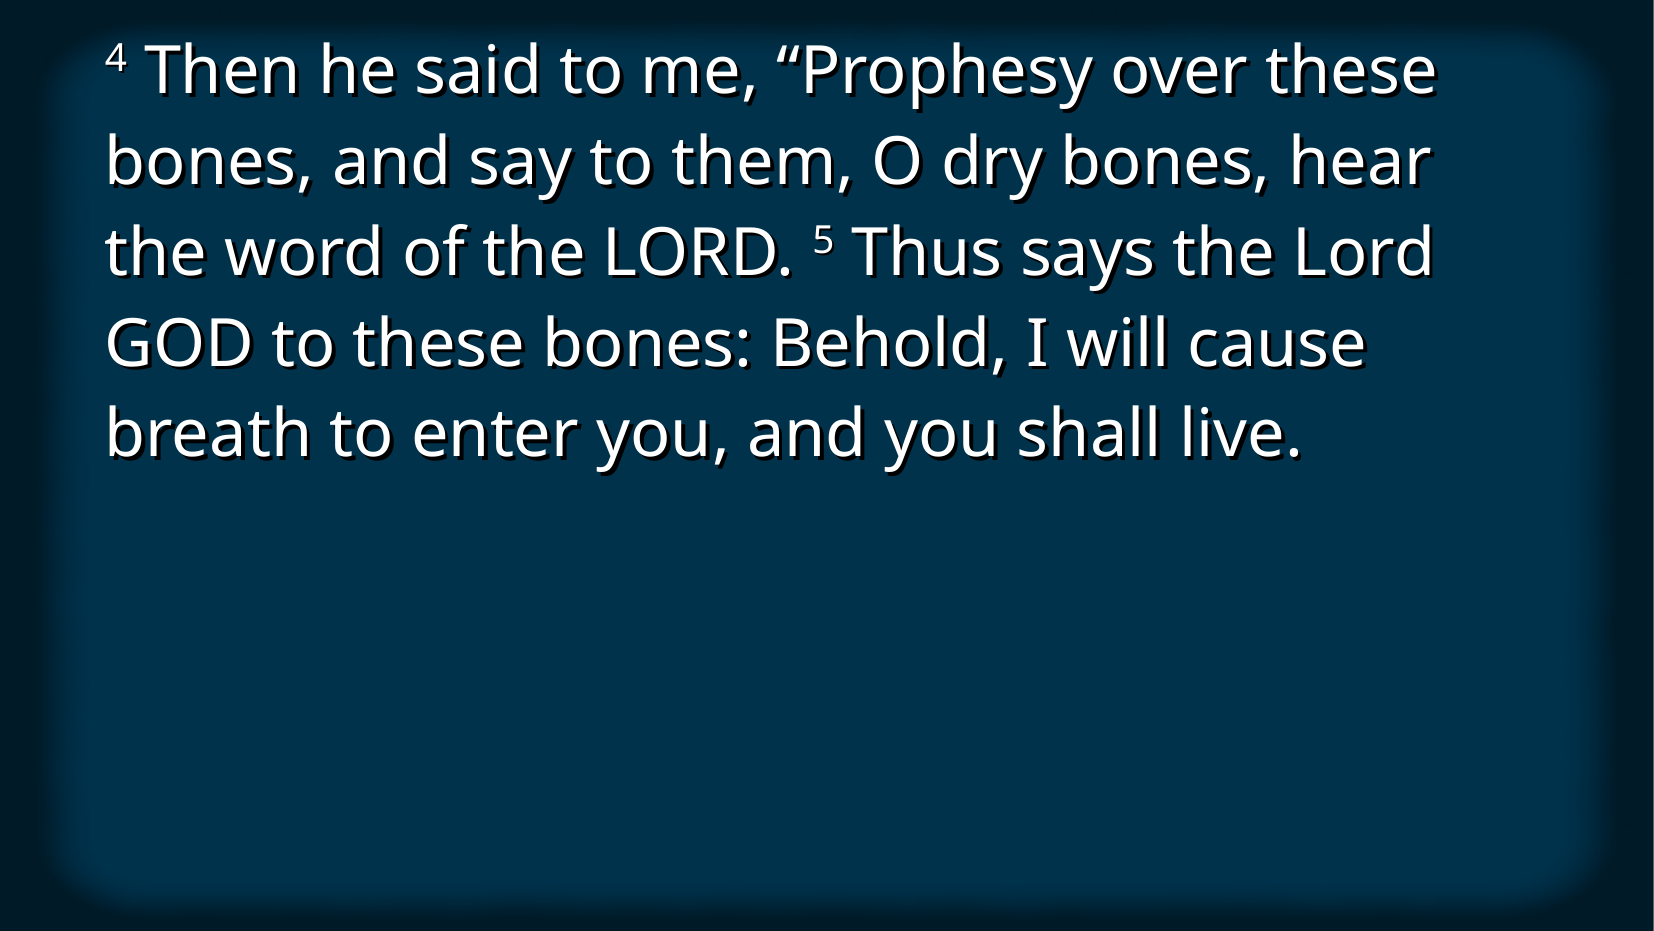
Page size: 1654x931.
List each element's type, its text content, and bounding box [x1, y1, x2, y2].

text_box 4 Then he said to me, “Prophesy over these bones, and say to them, O dry bones, hear the word of the LORD. 5 Thus says the Lord GOD to these bones: Behold, I will cause breath to enter you, and you shall live. [90, 15, 1561, 474]
picture [0, 0, 1654, 931]
